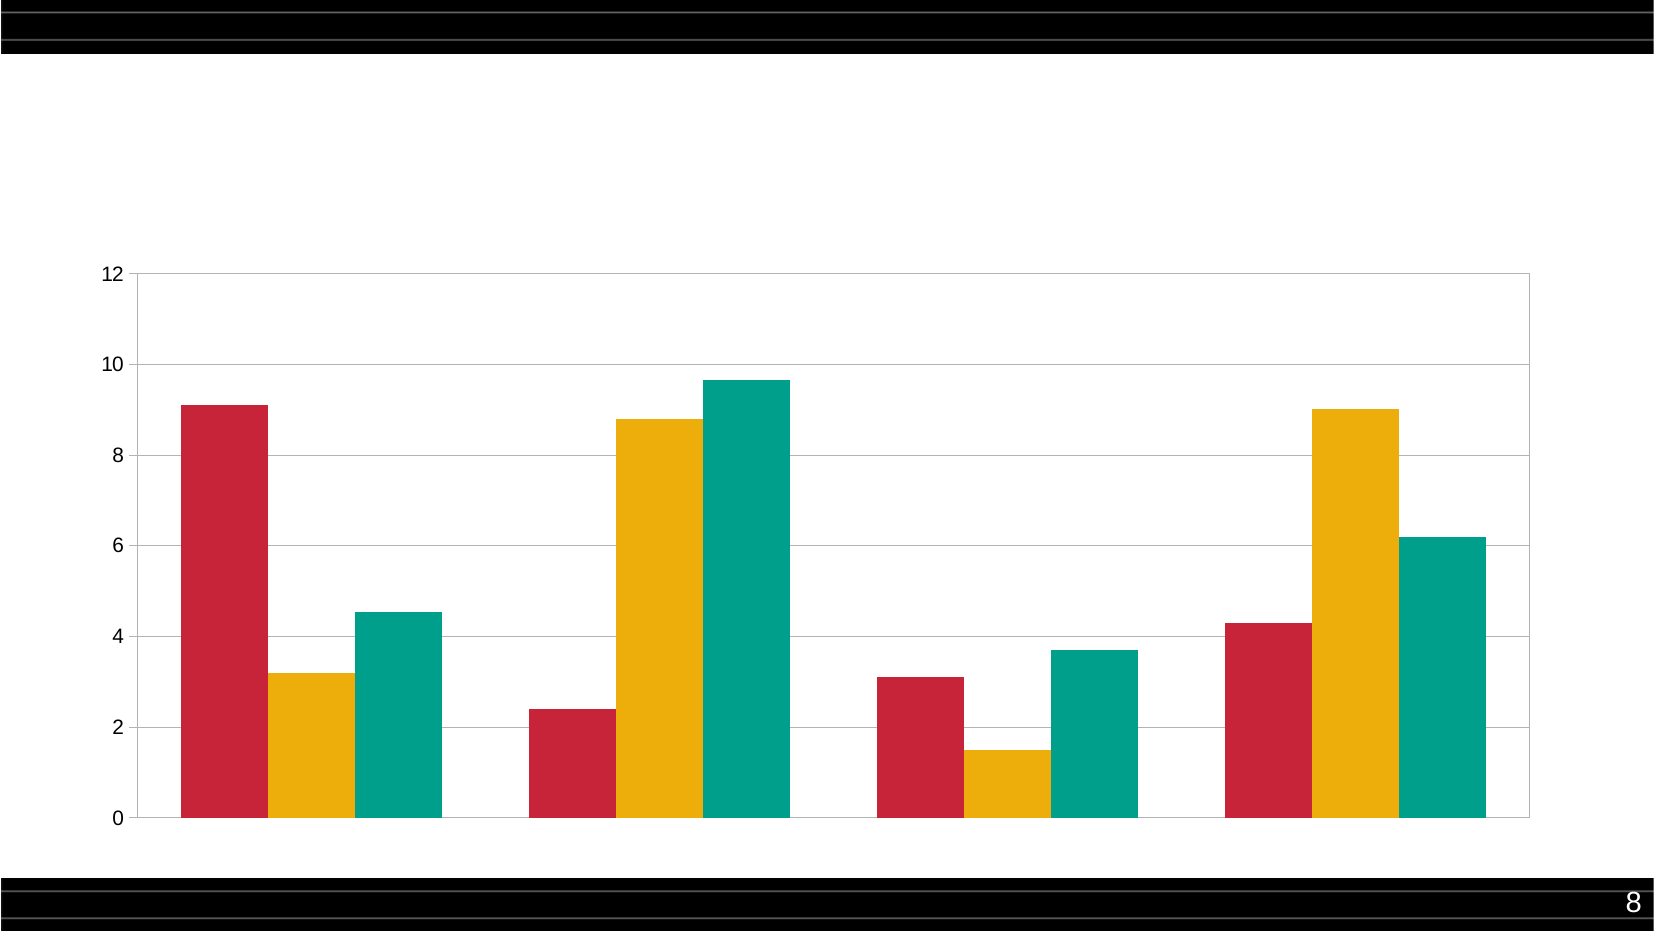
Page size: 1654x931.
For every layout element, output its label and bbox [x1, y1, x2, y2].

chart [71, 250, 1559, 842]
picture [1, 0, 1654, 54]
picture [1, 878, 1654, 931]
